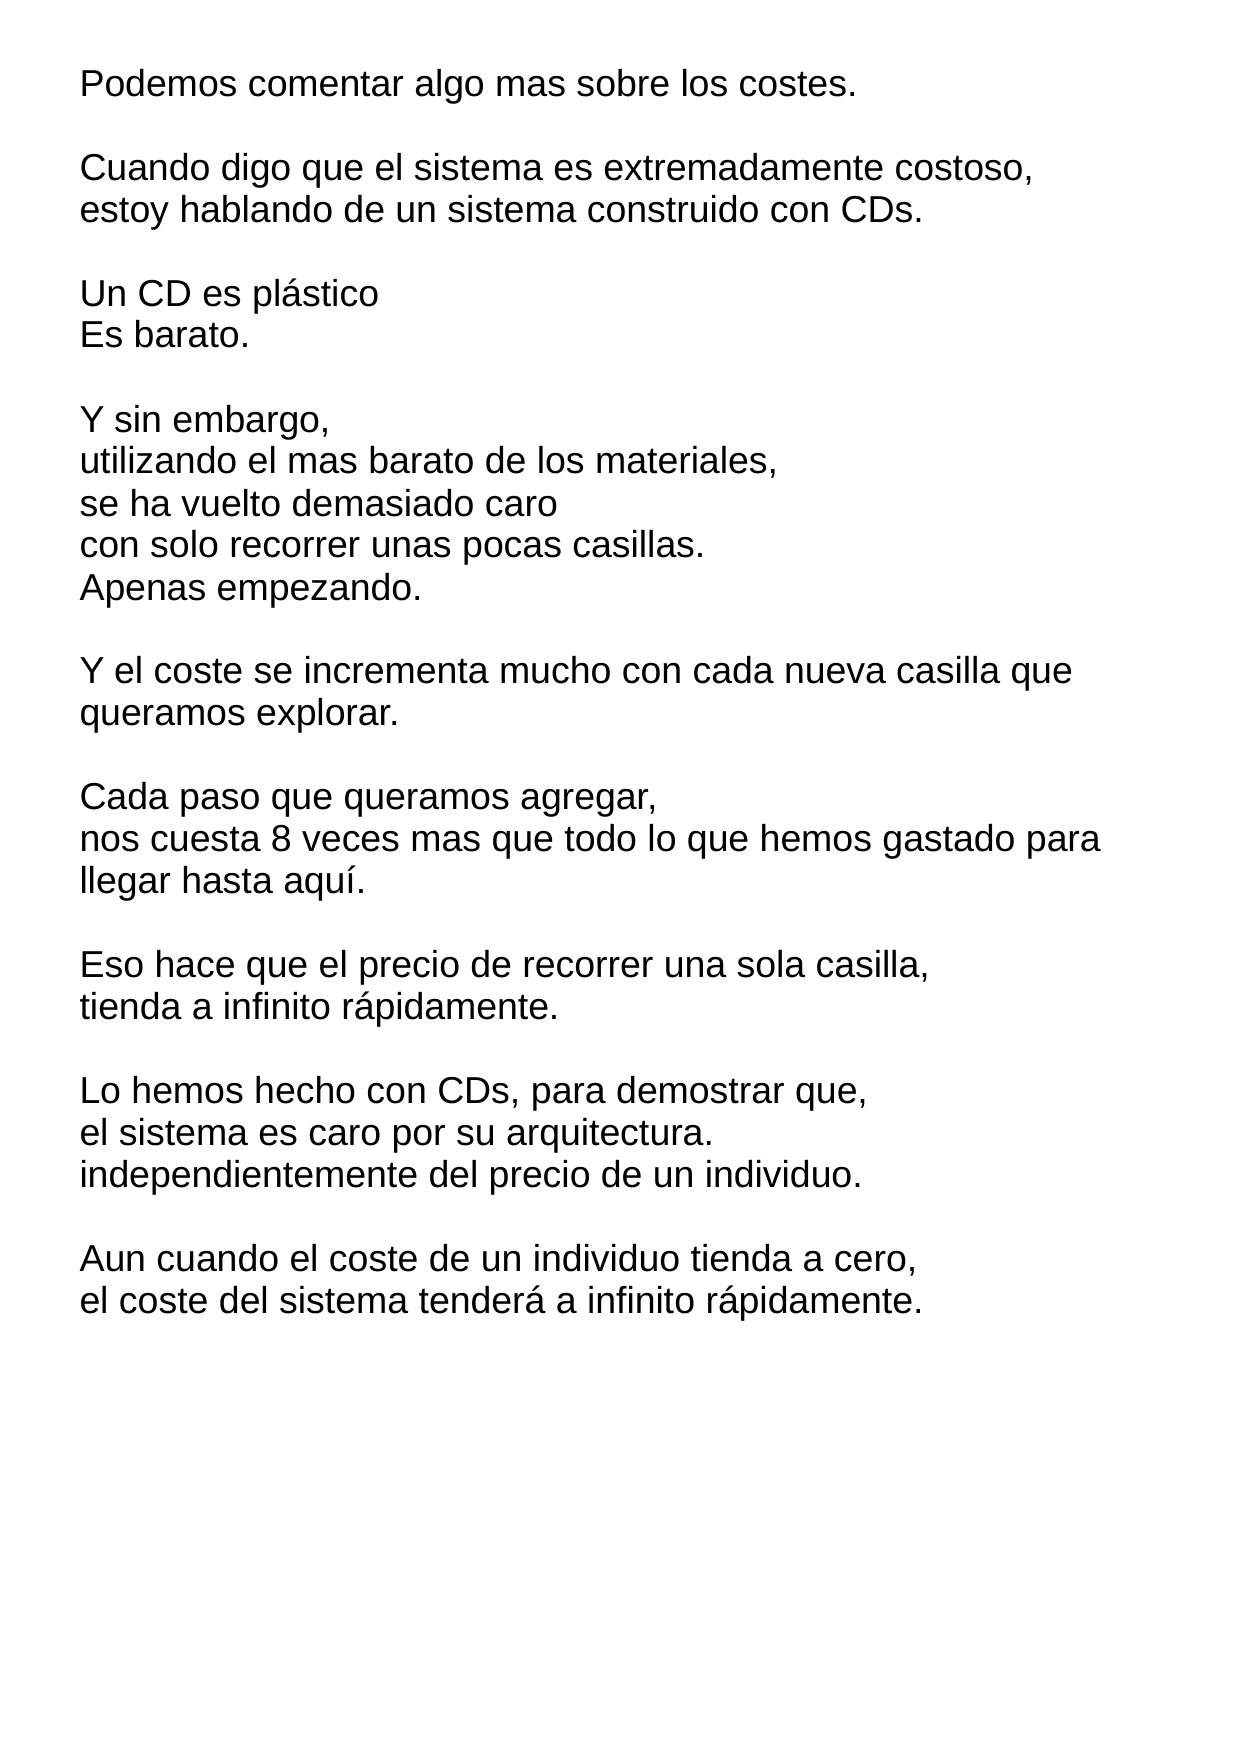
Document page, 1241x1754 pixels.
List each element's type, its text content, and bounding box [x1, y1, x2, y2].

text_box Podemos comentar algo mas sobre los costes. Cuando digo que el sistema es extremadamente costoso, estoy hablando de un sistema construido con CDs. Un CD es plástico Es barato. Y sin embargo, utilizando el mas barato de los materiales, se ha vuelto demasiado caro con solo recorrer unas pocas casillas. Apenas empezando. Y el coste se incrementa mucho con cada nueva casilla que queramos explorar. Cada paso que queramos agregar, nos cuesta 8 veces mas que todo lo que hemos gastado para llegar hasta aquí. Eso hace que el precio de recorrer una sola casilla, tienda a infinito rápidamente. Lo hemos hecho con CDs, para demostrar que, el sistema es caro por su arquitectura. independientemente del precio de un individuo. Aun cuando el coste de un individuo tienda a cero, el coste del sistema tenderá a infinito rápidamente. [64, 54, 1182, 1750]
